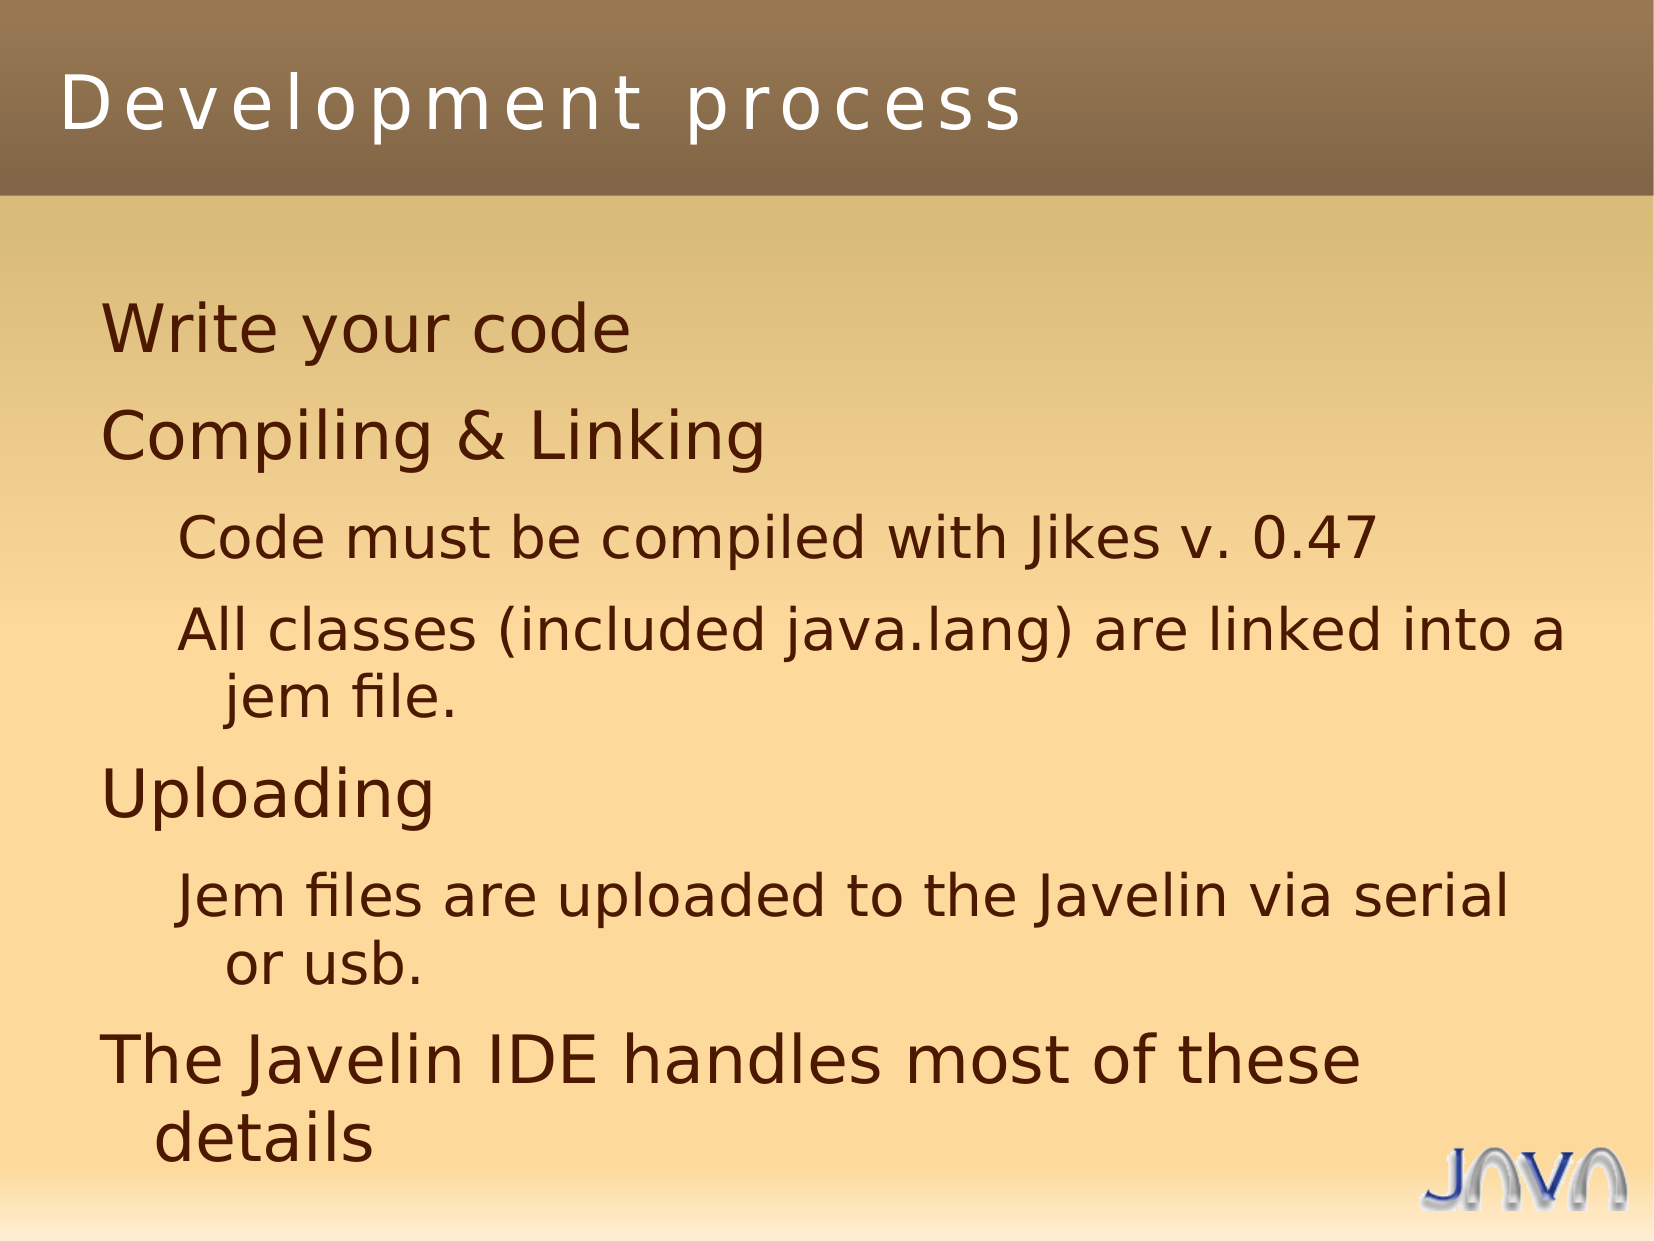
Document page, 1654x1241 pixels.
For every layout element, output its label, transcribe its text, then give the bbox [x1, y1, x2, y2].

picture [0, 0, 1654, 1241]
title Development process [59, 36, 1595, 171]
list Write your code Compiling & Linking Code must be compiled with Jikes v. 0.47 All classes (included java.lang) are linked into a jem file. Uploading Jem files are uploaded to the Javelin via serial or usb. The Javelin IDE handles most of these details [82, 290, 1571, 1178]
